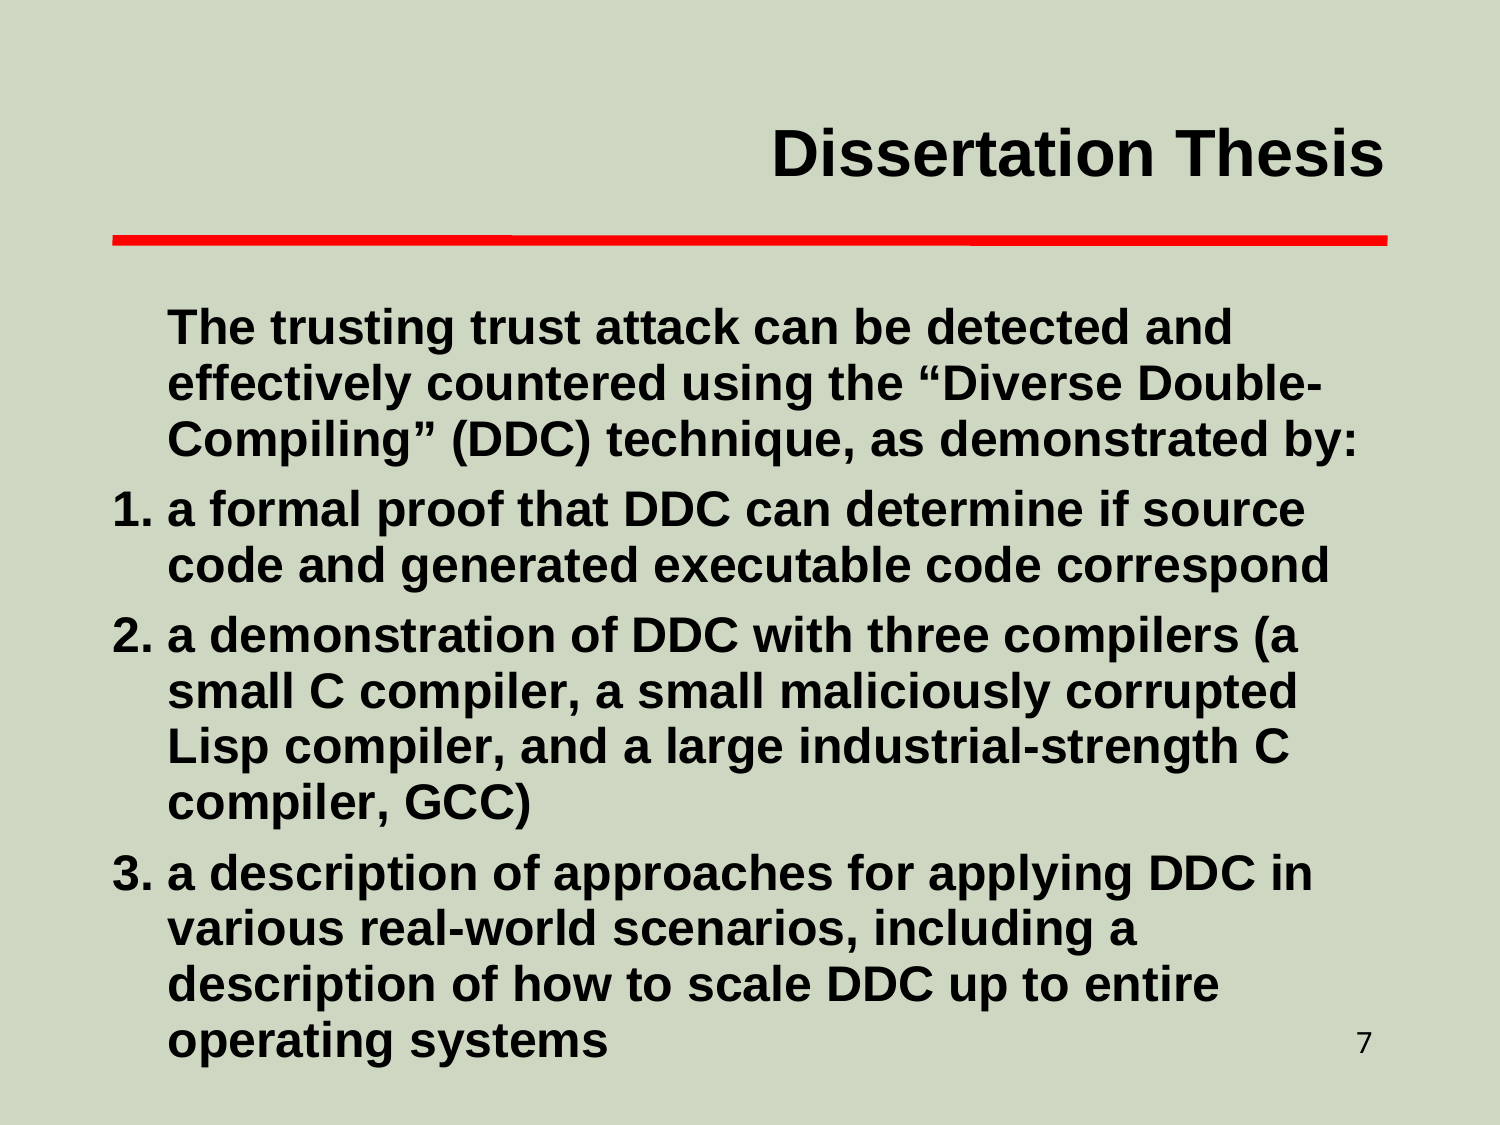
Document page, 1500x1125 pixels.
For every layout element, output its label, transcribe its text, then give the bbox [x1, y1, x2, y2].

title Dissertation Thesis [124, 93, 1387, 216]
list The trusting trust attack can be detected and effectively countered using the “Diverse Double-Compiling” (DDC) technique, as demonstrated by: a formal proof that DDC can determine if source code and generated executable code correspond a demonstration of DDC with three compilers (a small C compiler, a small maliciously corrupted Lisp compiler, and a large industrial-strength C compiler, GCC) a description of approaches for applying DDC in various real-world scenarios, including a description of how to scale DDC up to entire operating systems [112, 299, 1387, 1099]
